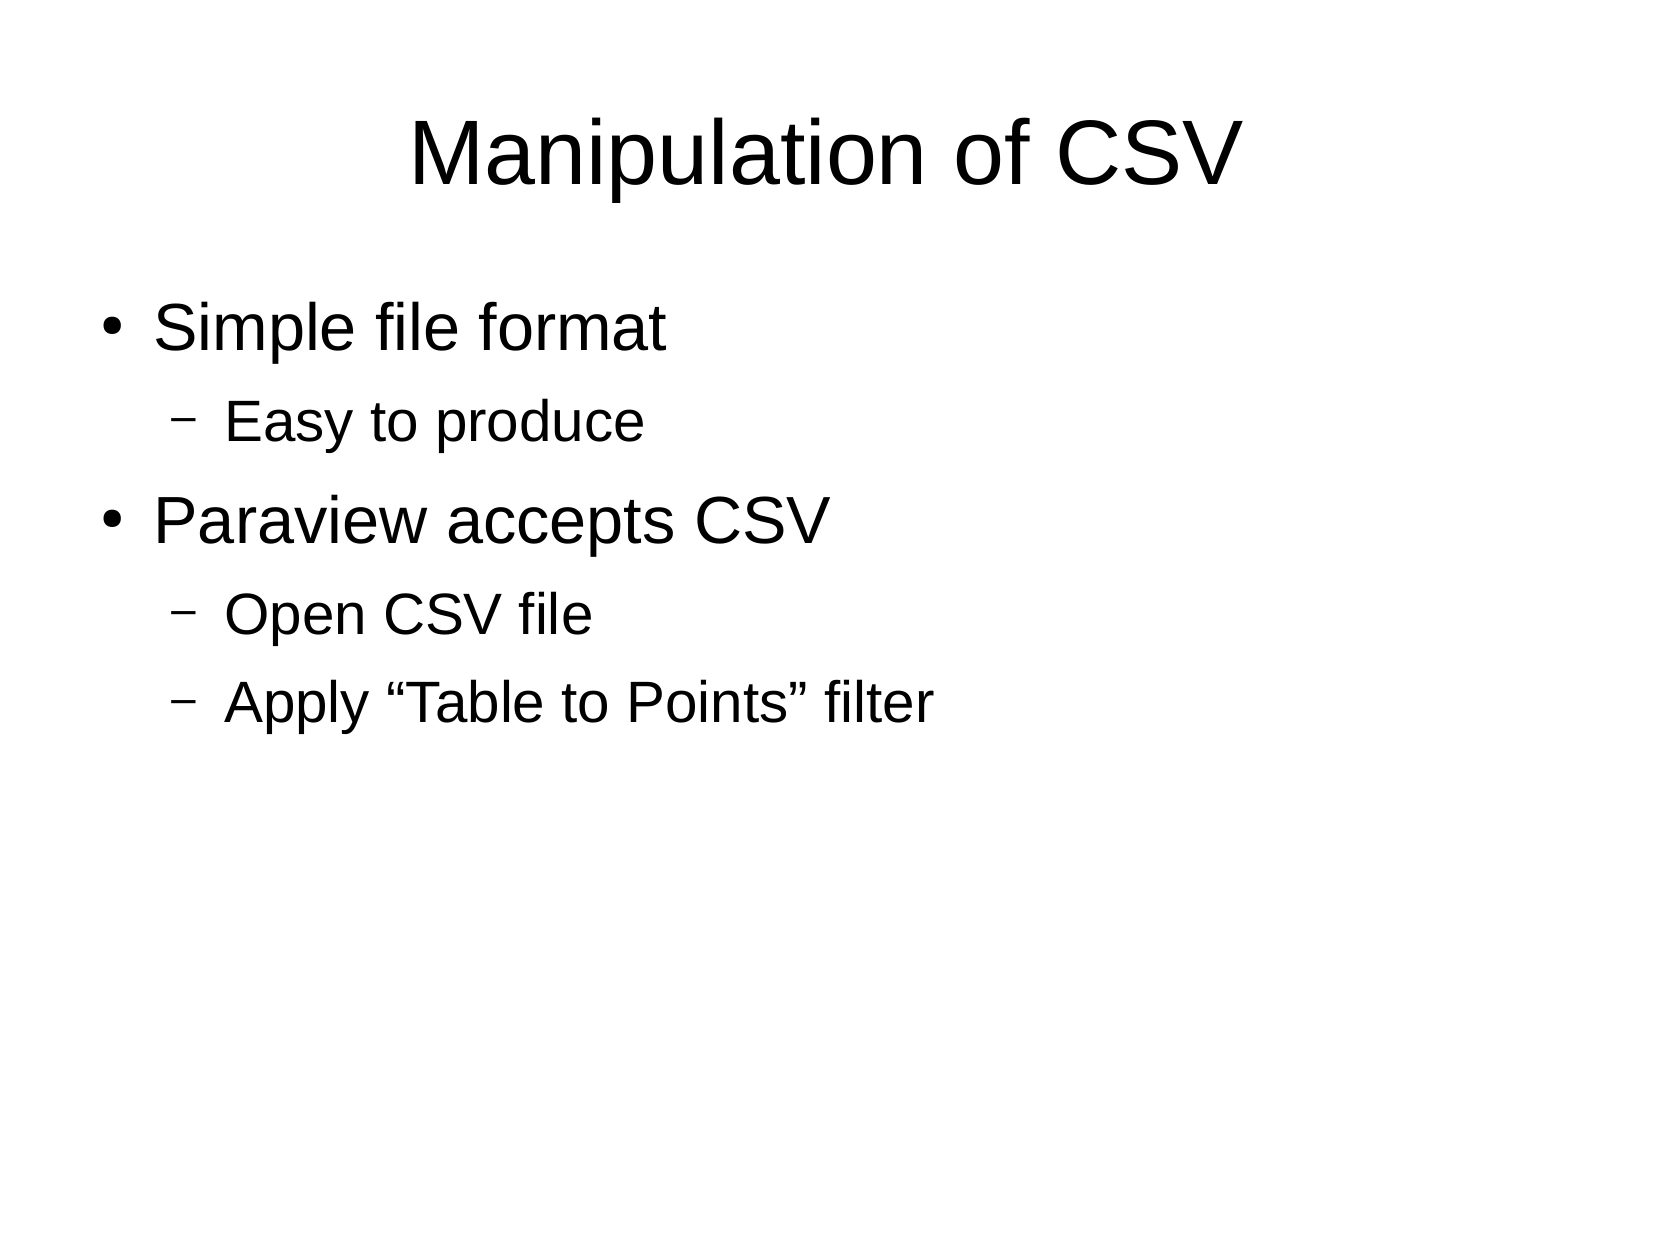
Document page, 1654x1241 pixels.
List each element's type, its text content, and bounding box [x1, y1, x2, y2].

list Simple file format Easy to produce Paraview accepts CSV Open CSV file Apply “Table to Points” filter [82, 290, 1571, 1010]
title Manipulation of CSV [82, 49, 1571, 257]
